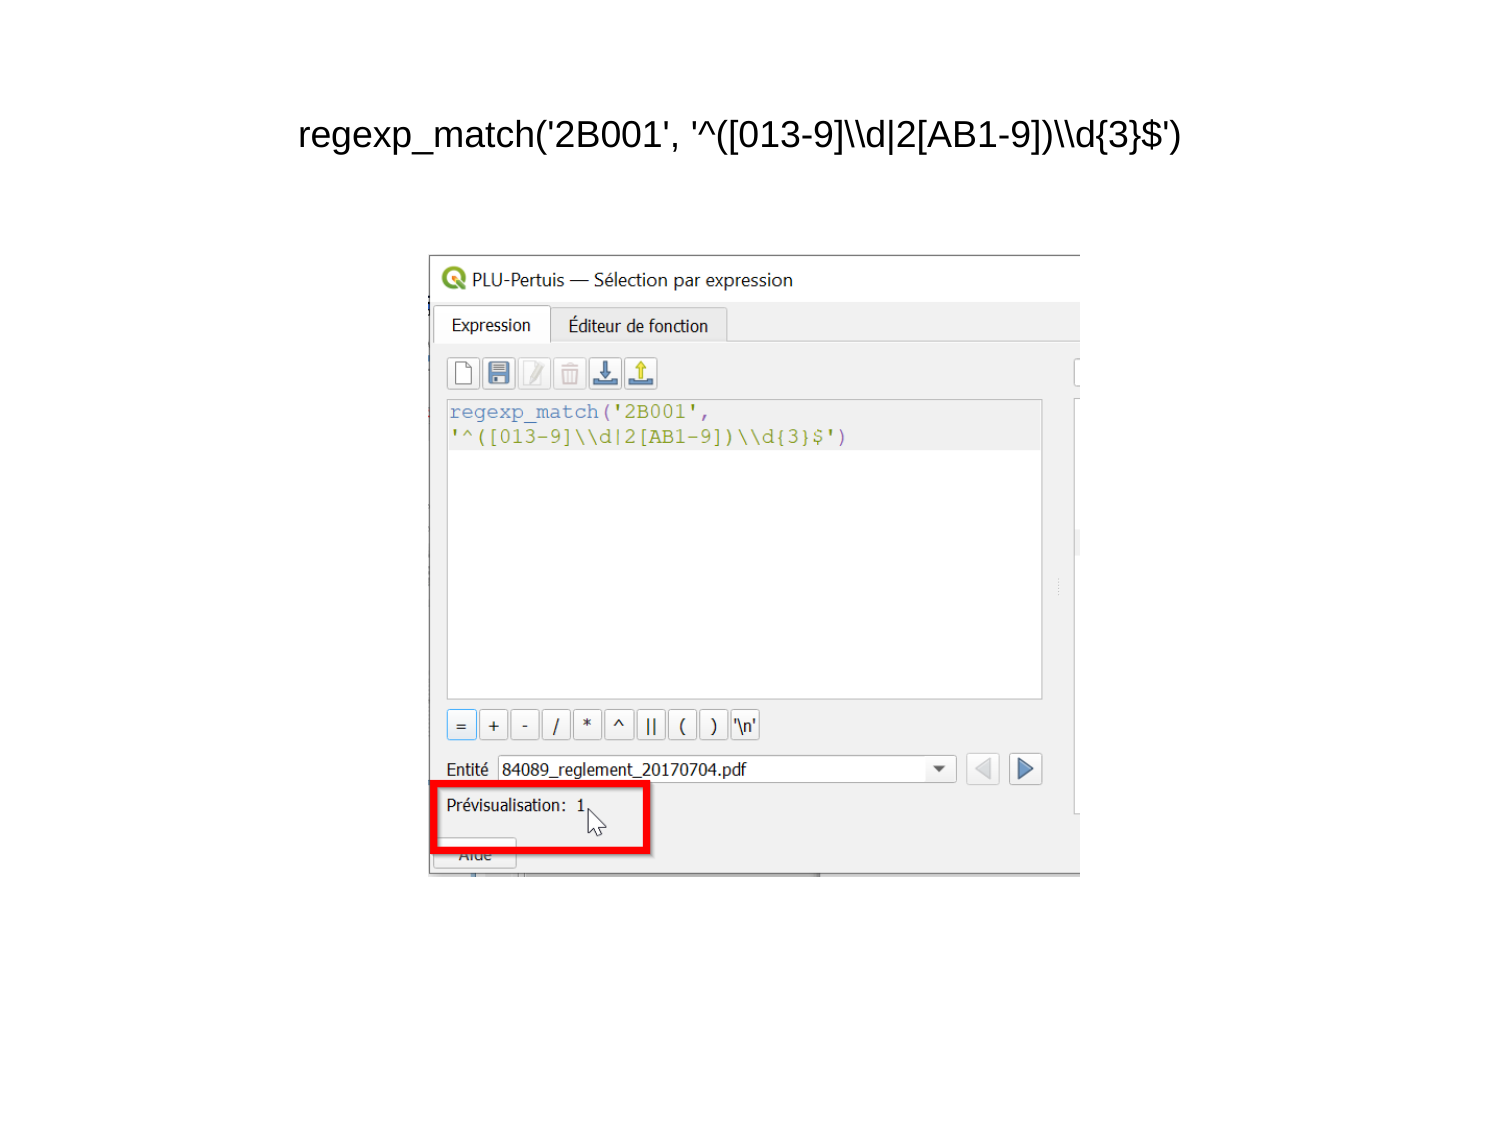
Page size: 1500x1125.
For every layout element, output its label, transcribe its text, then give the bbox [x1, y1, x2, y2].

picture [428, 254, 1080, 877]
text_box regexp_match('2B001', '^([013-9]\\d|2[AB1-9])\\d{3}$') [283, 106, 1198, 164]
